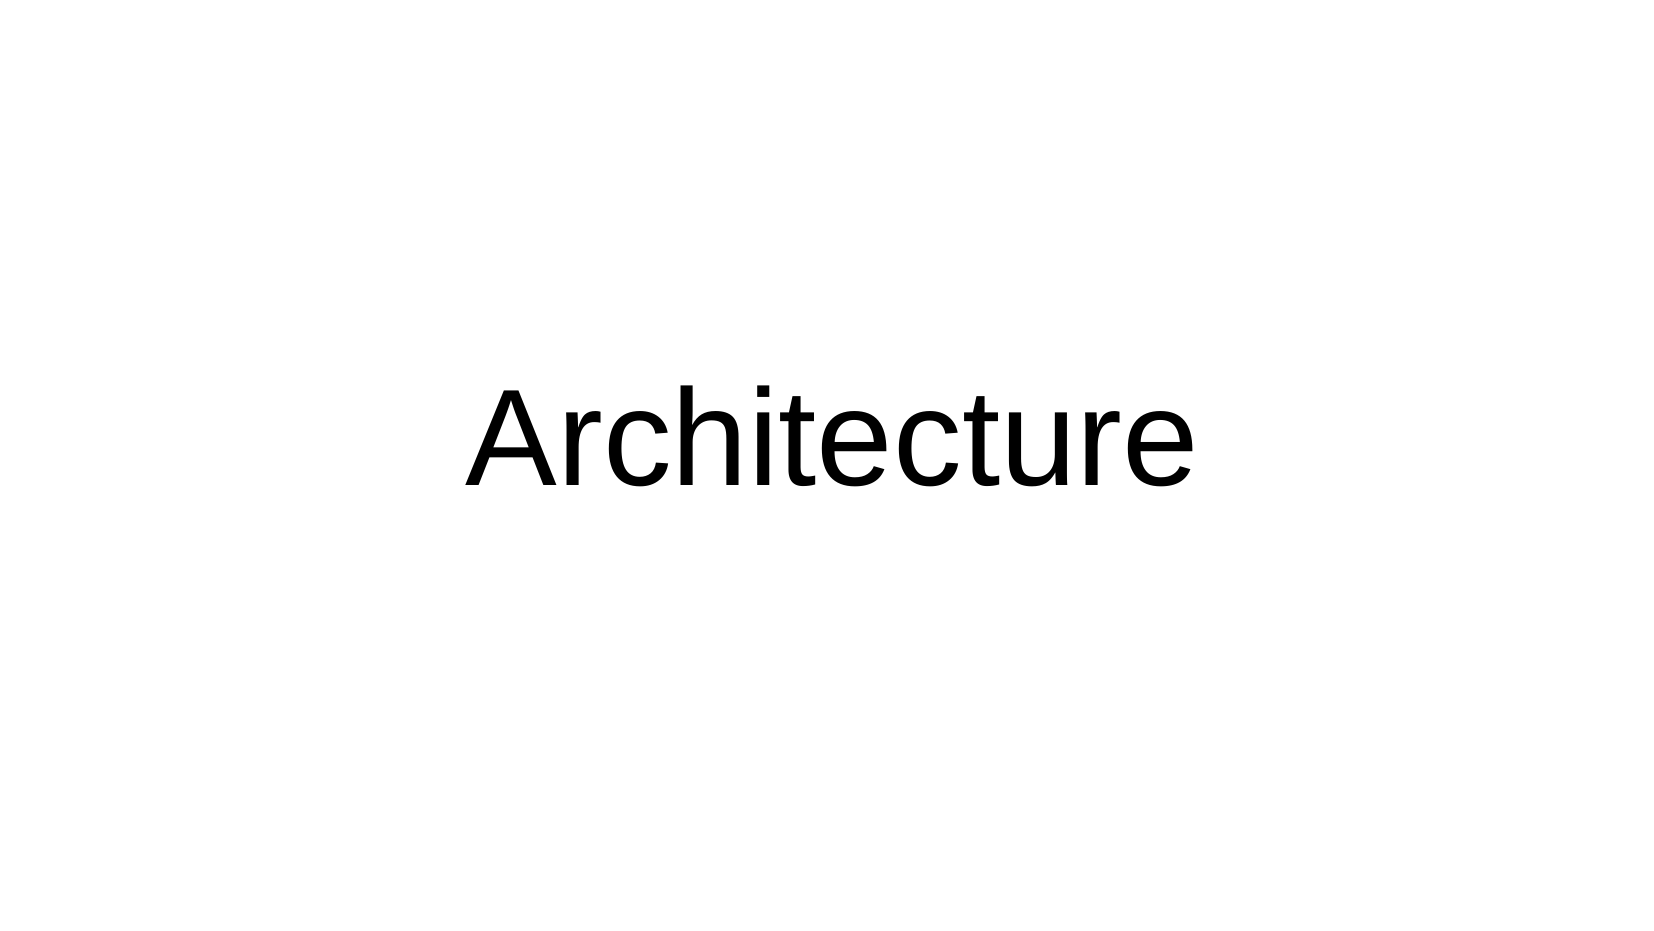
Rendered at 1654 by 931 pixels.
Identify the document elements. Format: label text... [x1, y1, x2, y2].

subtitle Architecture [88, 77, 1577, 798]
